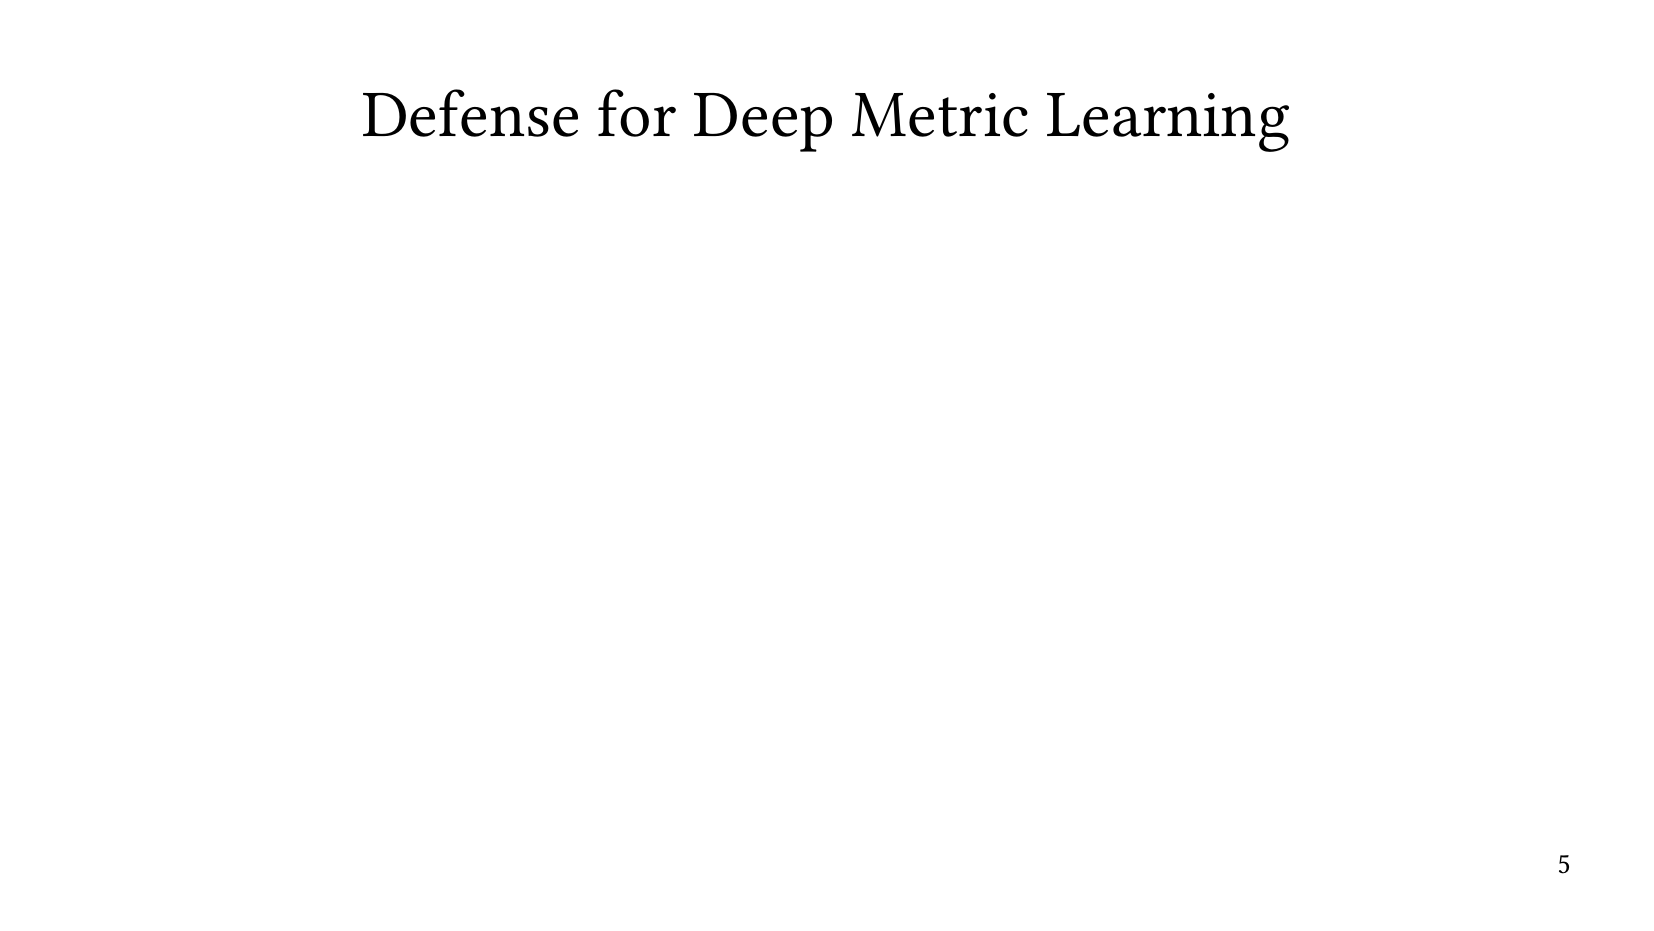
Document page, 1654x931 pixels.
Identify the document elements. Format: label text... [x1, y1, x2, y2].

title Defense for Deep Metric Learning [82, 37, 1571, 193]
